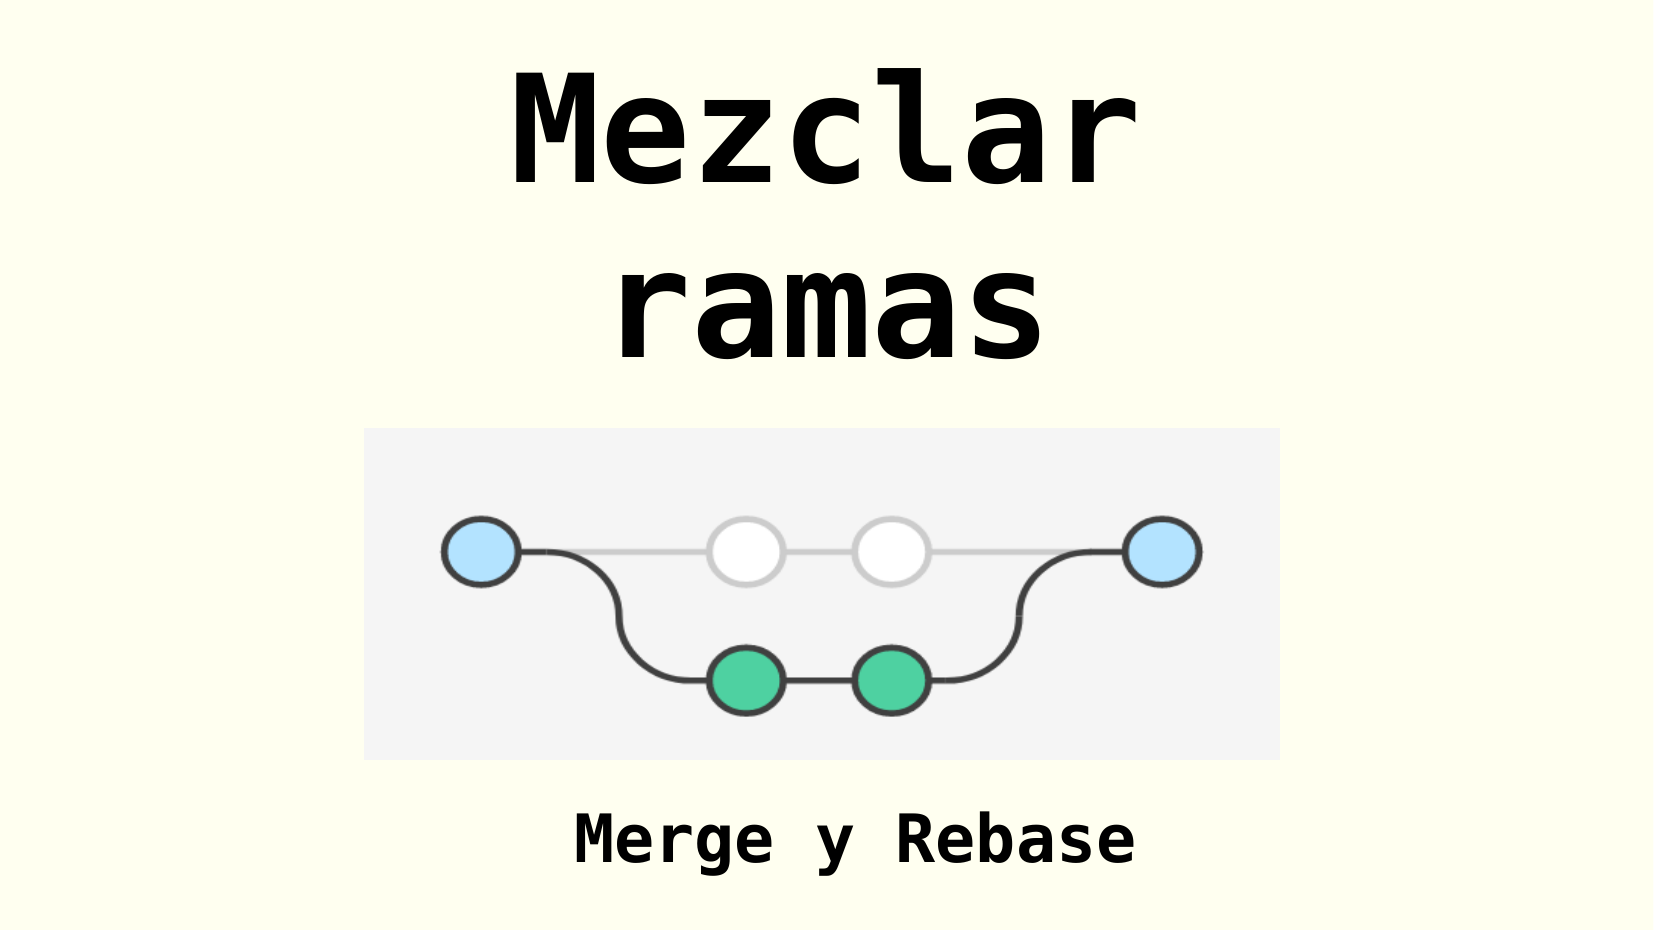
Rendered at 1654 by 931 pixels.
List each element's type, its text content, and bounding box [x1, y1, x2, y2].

subtitle Mezclar ramas [82, 0, 1571, 453]
picture [364, 428, 1280, 760]
text_box Merge y Rebase [559, 792, 1153, 886]
